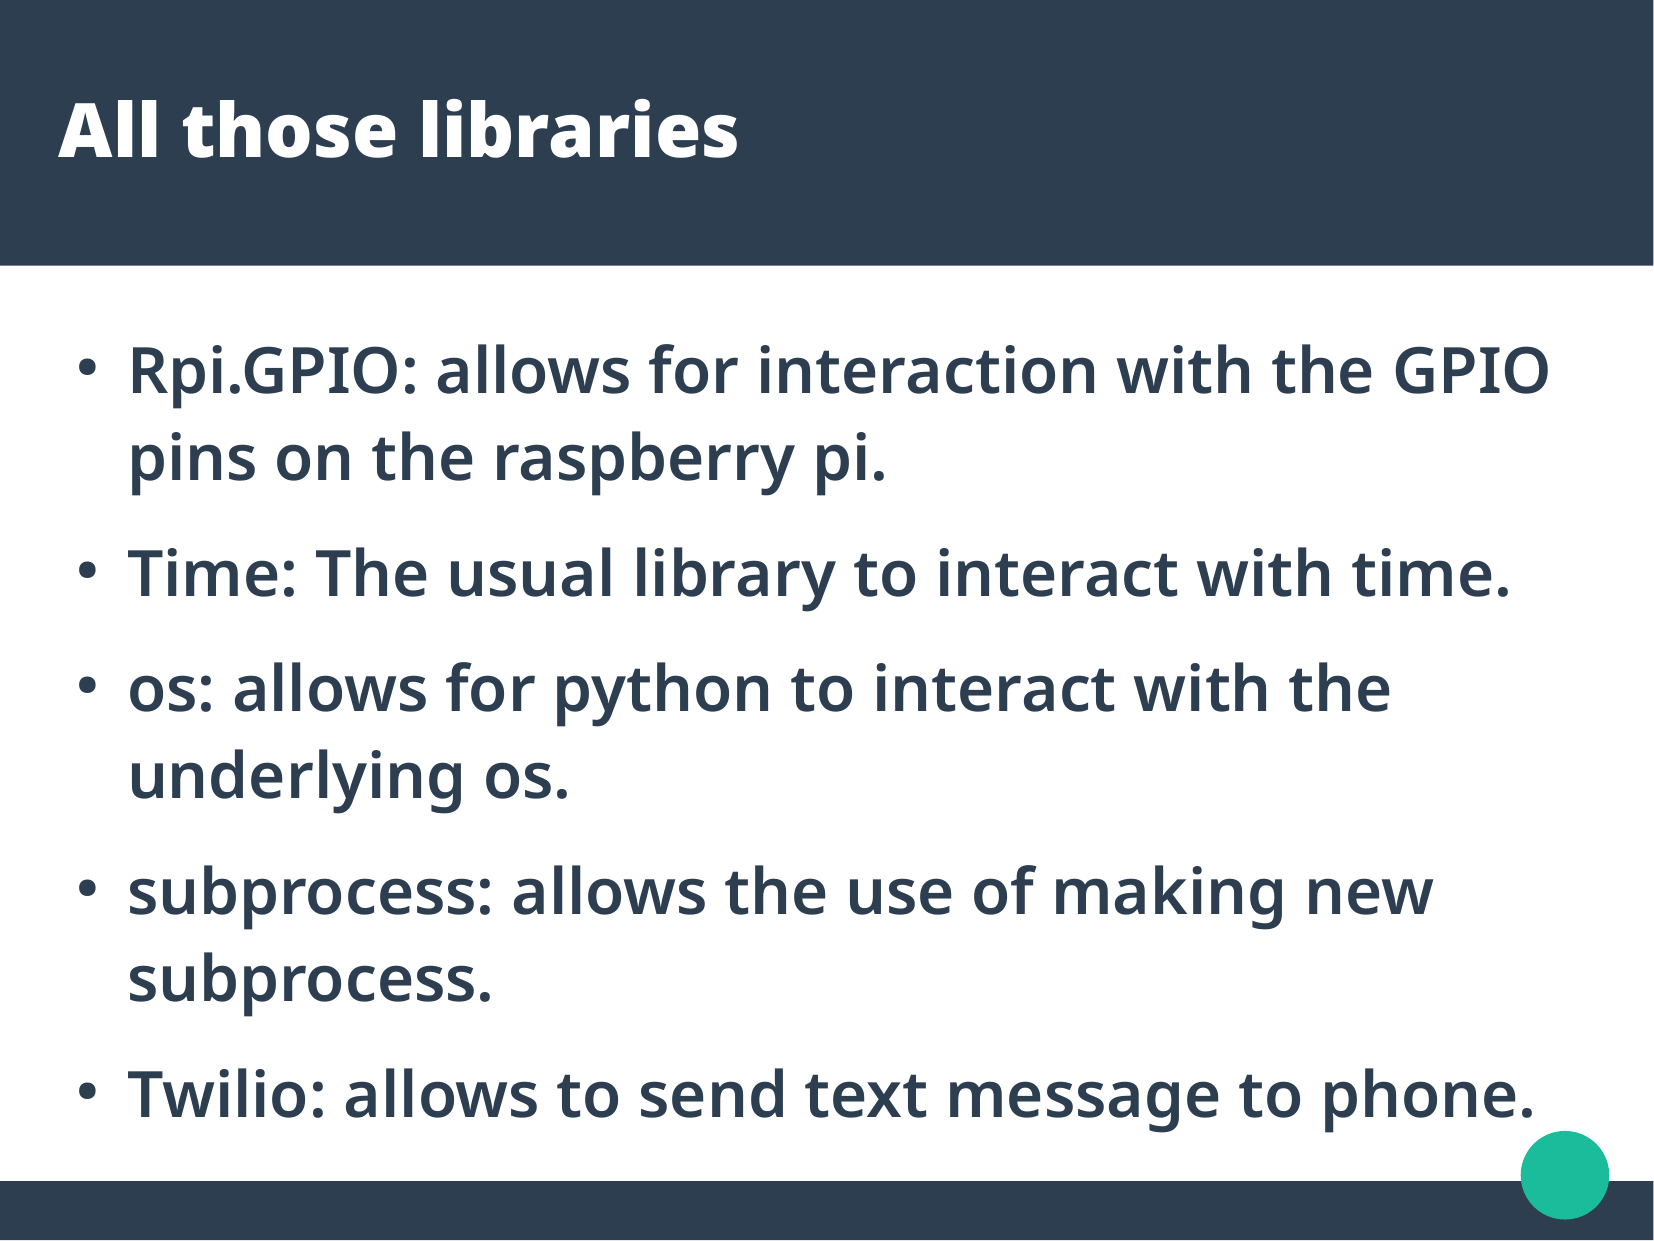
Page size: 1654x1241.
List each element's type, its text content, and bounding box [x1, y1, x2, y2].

title All those libraries [59, 49, 1595, 207]
list Rpi.GPIO: allows for interaction with the GPIO pins on the raspberry pi. Time: The usual library to interact with time. os: allows for python to interact with the underlying os. subprocess: allows the use of making new subprocess. Twilio: allows to send text message to phone. [59, 324, 1595, 1152]
